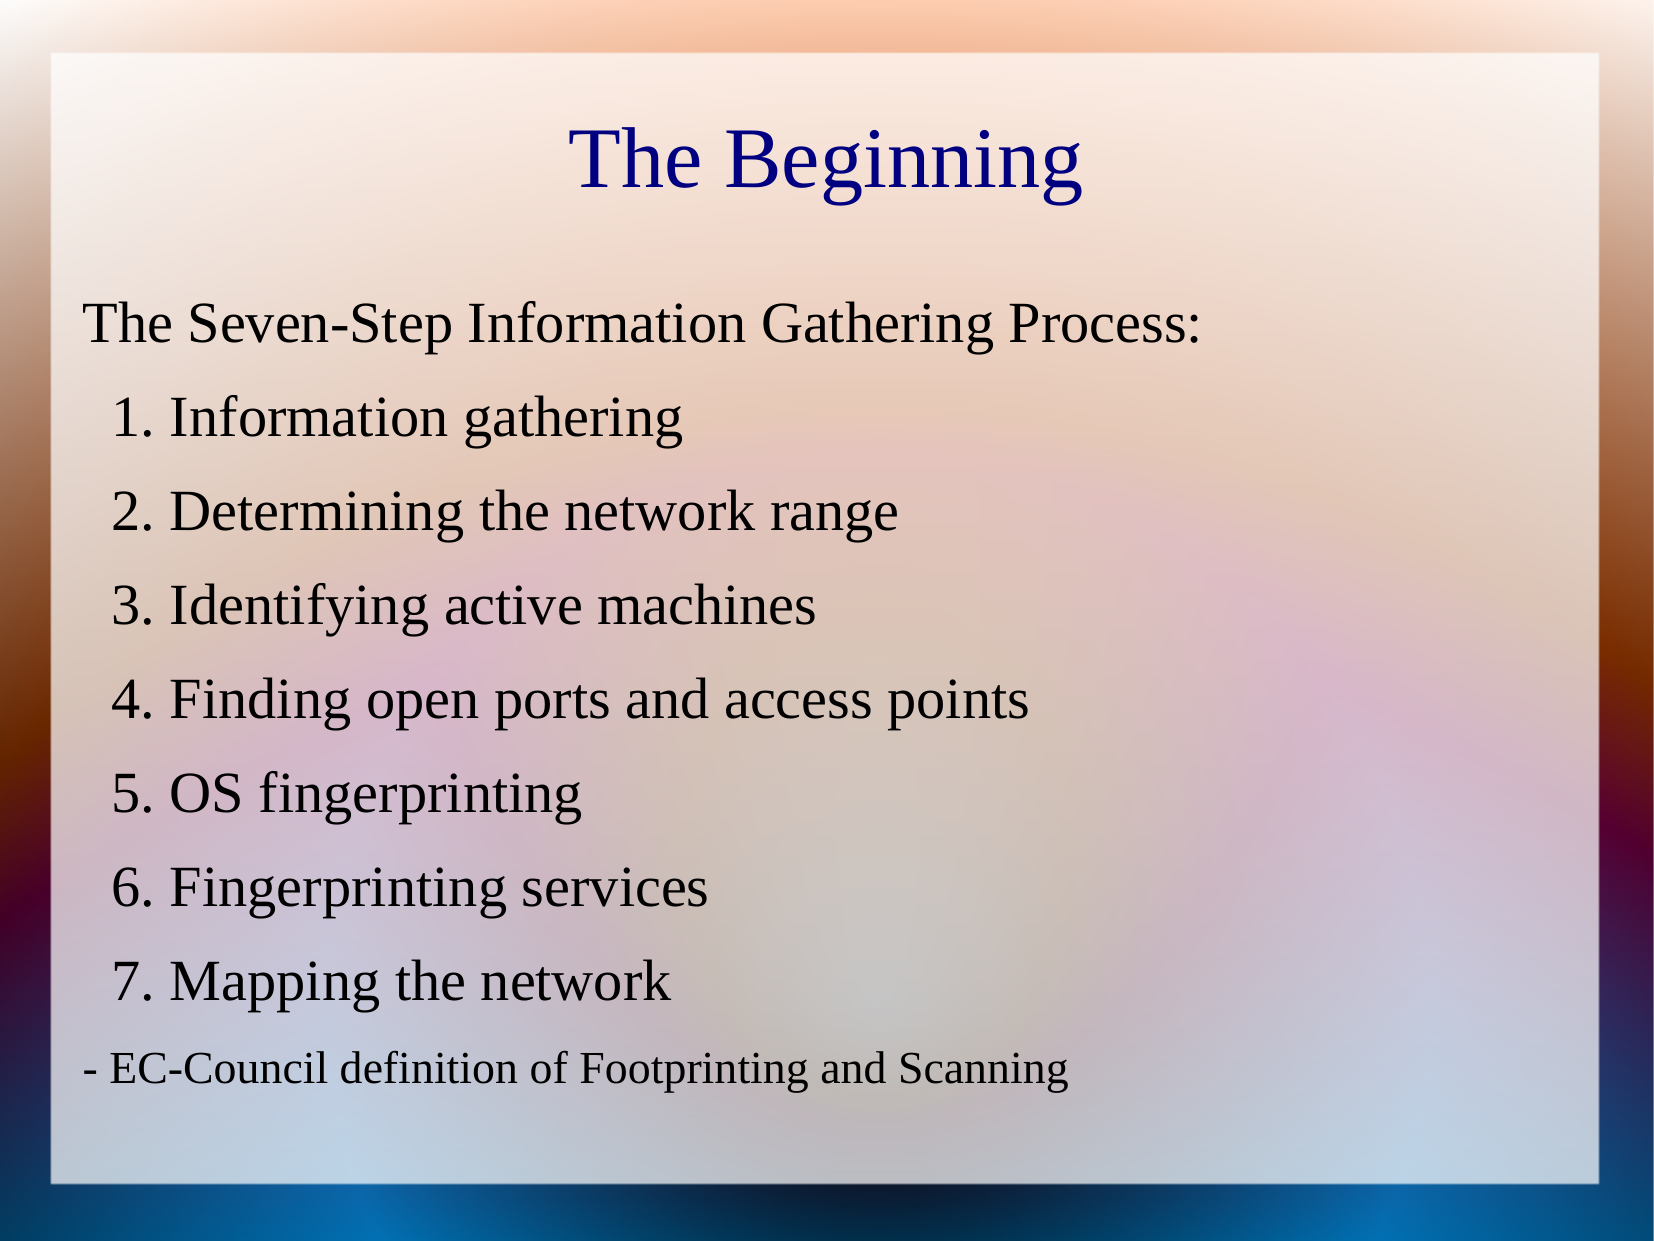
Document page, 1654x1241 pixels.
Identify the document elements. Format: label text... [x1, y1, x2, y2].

list The Seven-Step Information Gathering Process: 1. Information gathering 2. Determining the network range 3. Identifying active machines 4. Finding open ports and access points 5. OS fingerprinting 6. Fingerprinting services 7. Mapping the network - EC-Council definition of Footprinting and Scanning [82, 290, 1571, 1102]
picture [0, 0, 1654, 1241]
title The Beginning [82, 55, 1571, 263]
